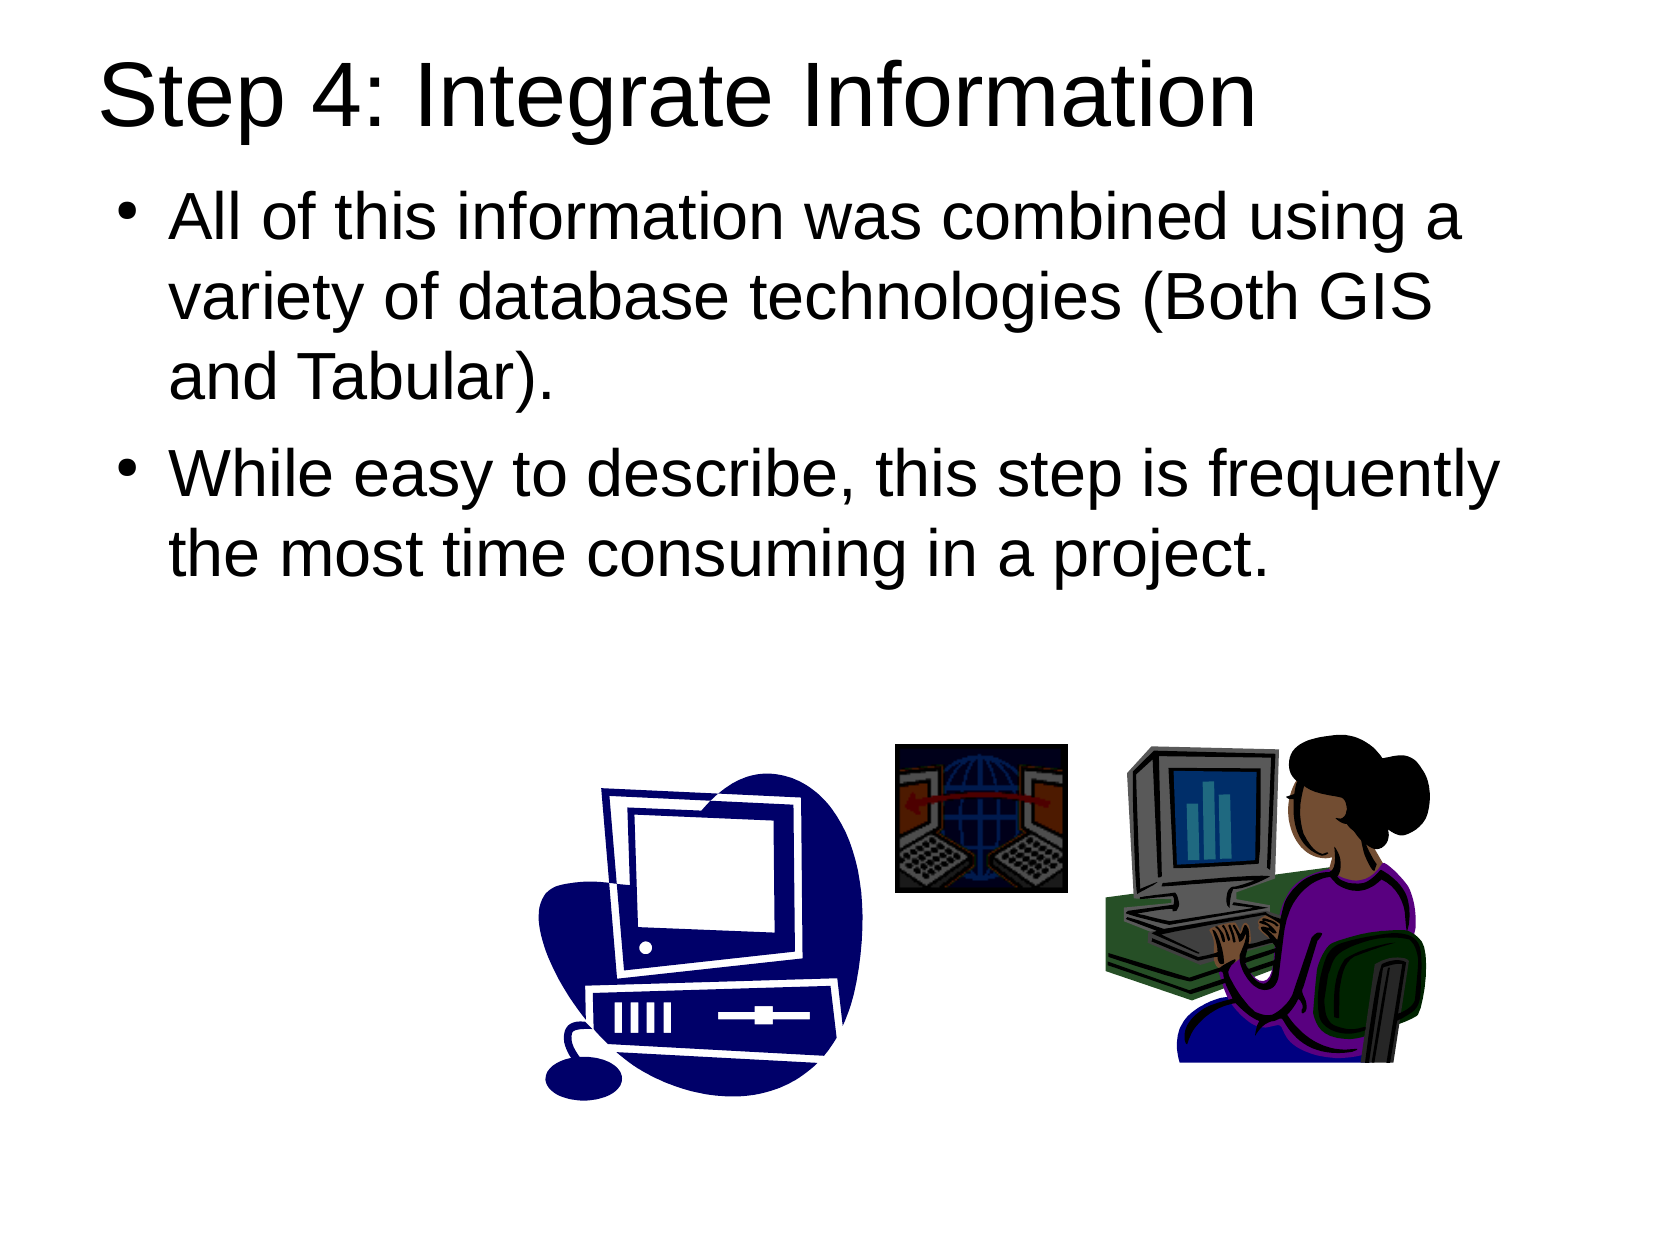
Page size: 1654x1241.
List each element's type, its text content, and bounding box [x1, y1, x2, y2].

picture [895, 744, 1068, 893]
title Step 4: Integrate Information [82, 0, 1571, 165]
list All of this information was combined using a variety of database technologies (Both GIS and Tabular). While easy to describe, this step is frequently the most time consuming in a project. [82, 165, 1571, 984]
picture [1105, 734, 1431, 1066]
picture [537, 771, 871, 1101]
